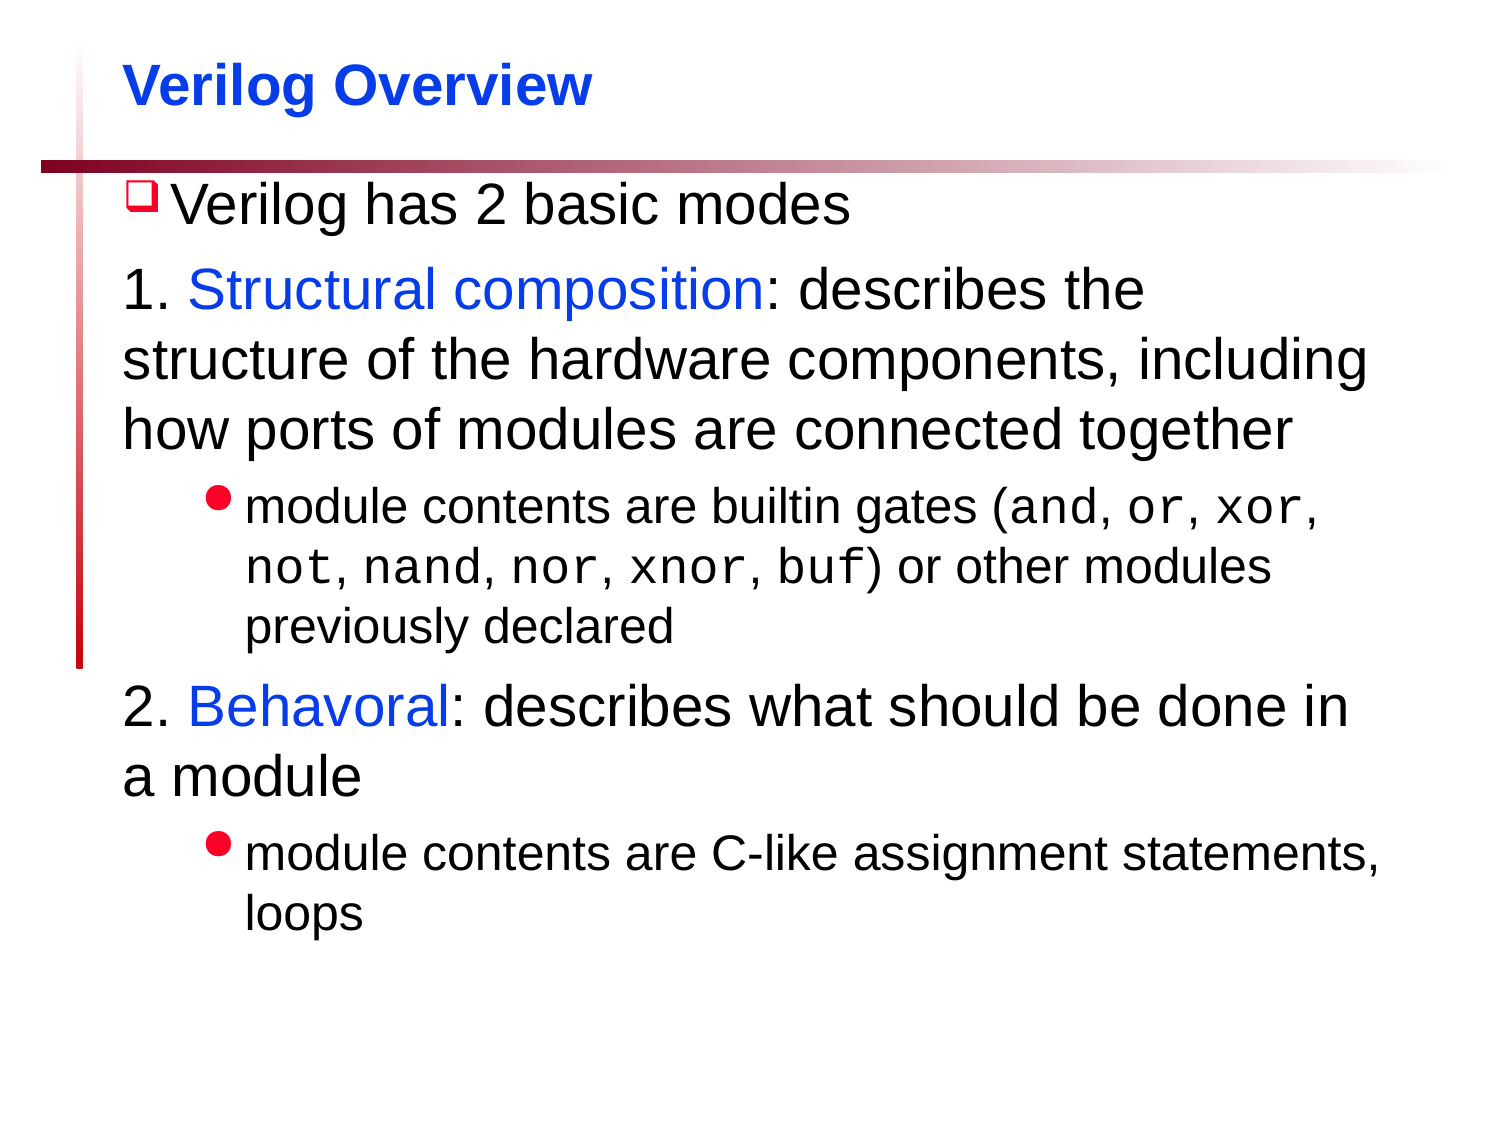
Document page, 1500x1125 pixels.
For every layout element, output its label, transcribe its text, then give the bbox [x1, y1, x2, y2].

title Verilog Overview [112, 43, 1400, 162]
list Verilog has 2 basic modes 1. Structural composition: describes the structure of the hardware components, including how ports of modules are connected together module contents are builtin gates (and, or, xor, not, nand, nor, xnor, buf) or other modules previously declared 2. Behavoral: describes what should be done in a module module contents are C-like assignment statements, loops [112, 162, 1400, 946]
